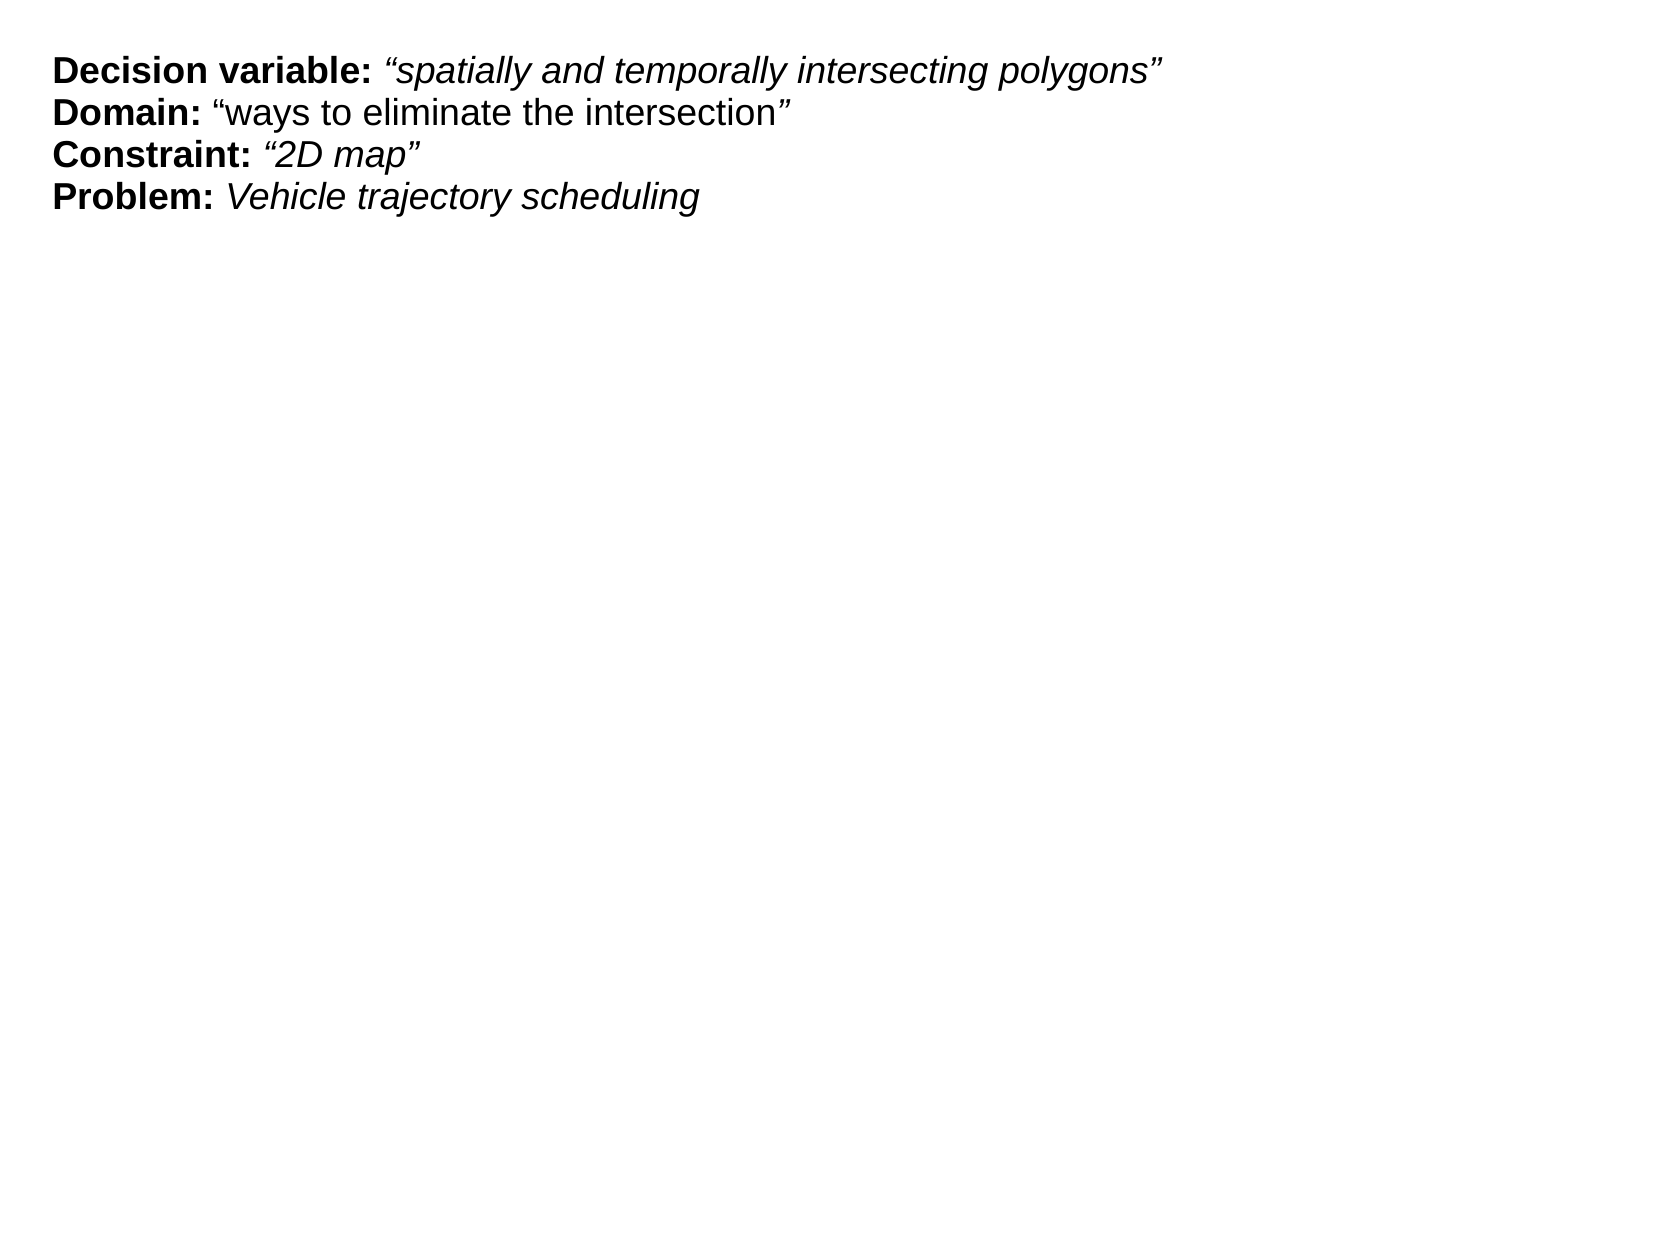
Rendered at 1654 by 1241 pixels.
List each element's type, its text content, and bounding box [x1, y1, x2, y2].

text_box Decision variable: “spatially and temporally intersecting polygons” Domain: “ways to eliminate the intersection” Constraint: “2D map” Problem: Vehicle trajectory scheduling [37, 42, 1350, 226]
